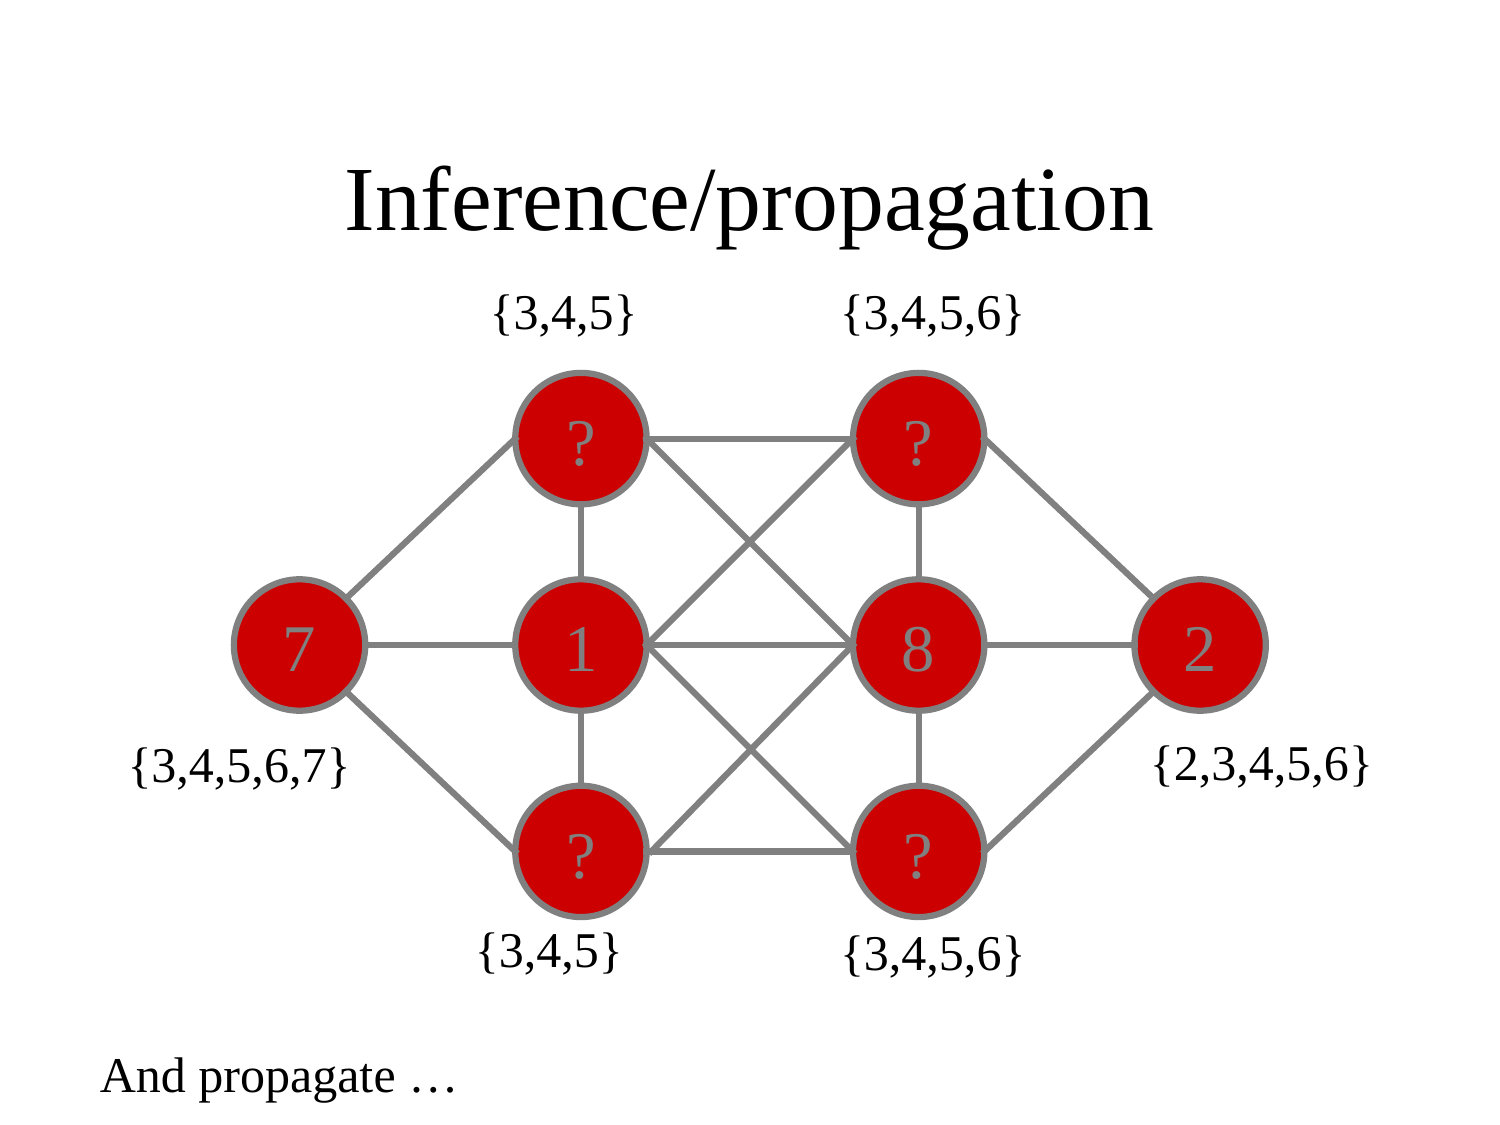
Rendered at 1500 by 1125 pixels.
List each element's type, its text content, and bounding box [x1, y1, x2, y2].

text_box {3,4,5,6} [824, 272, 1176, 348]
text_box ? [515, 372, 647, 505]
text_box ? [853, 785, 985, 912]
text_box {3,4,5} [474, 272, 751, 348]
text_box 2 [1134, 579, 1266, 711]
text_box ? [515, 785, 647, 909]
text_box {3,4,5,6} [825, 912, 1041, 988]
text_box 8 [853, 579, 985, 711]
title Inference/propagation [112, 99, 1388, 288]
text_box {3,4,5,6,7} [112, 724, 366, 801]
text_box {3,4,5} [460, 909, 638, 986]
text_box 1 [515, 579, 647, 711]
text_box 7 [233, 579, 366, 711]
text_box {2,3,4,5,6} [1135, 722, 1388, 798]
text_box ? [853, 372, 985, 505]
text_box And propagate … [85, 1034, 474, 1111]
